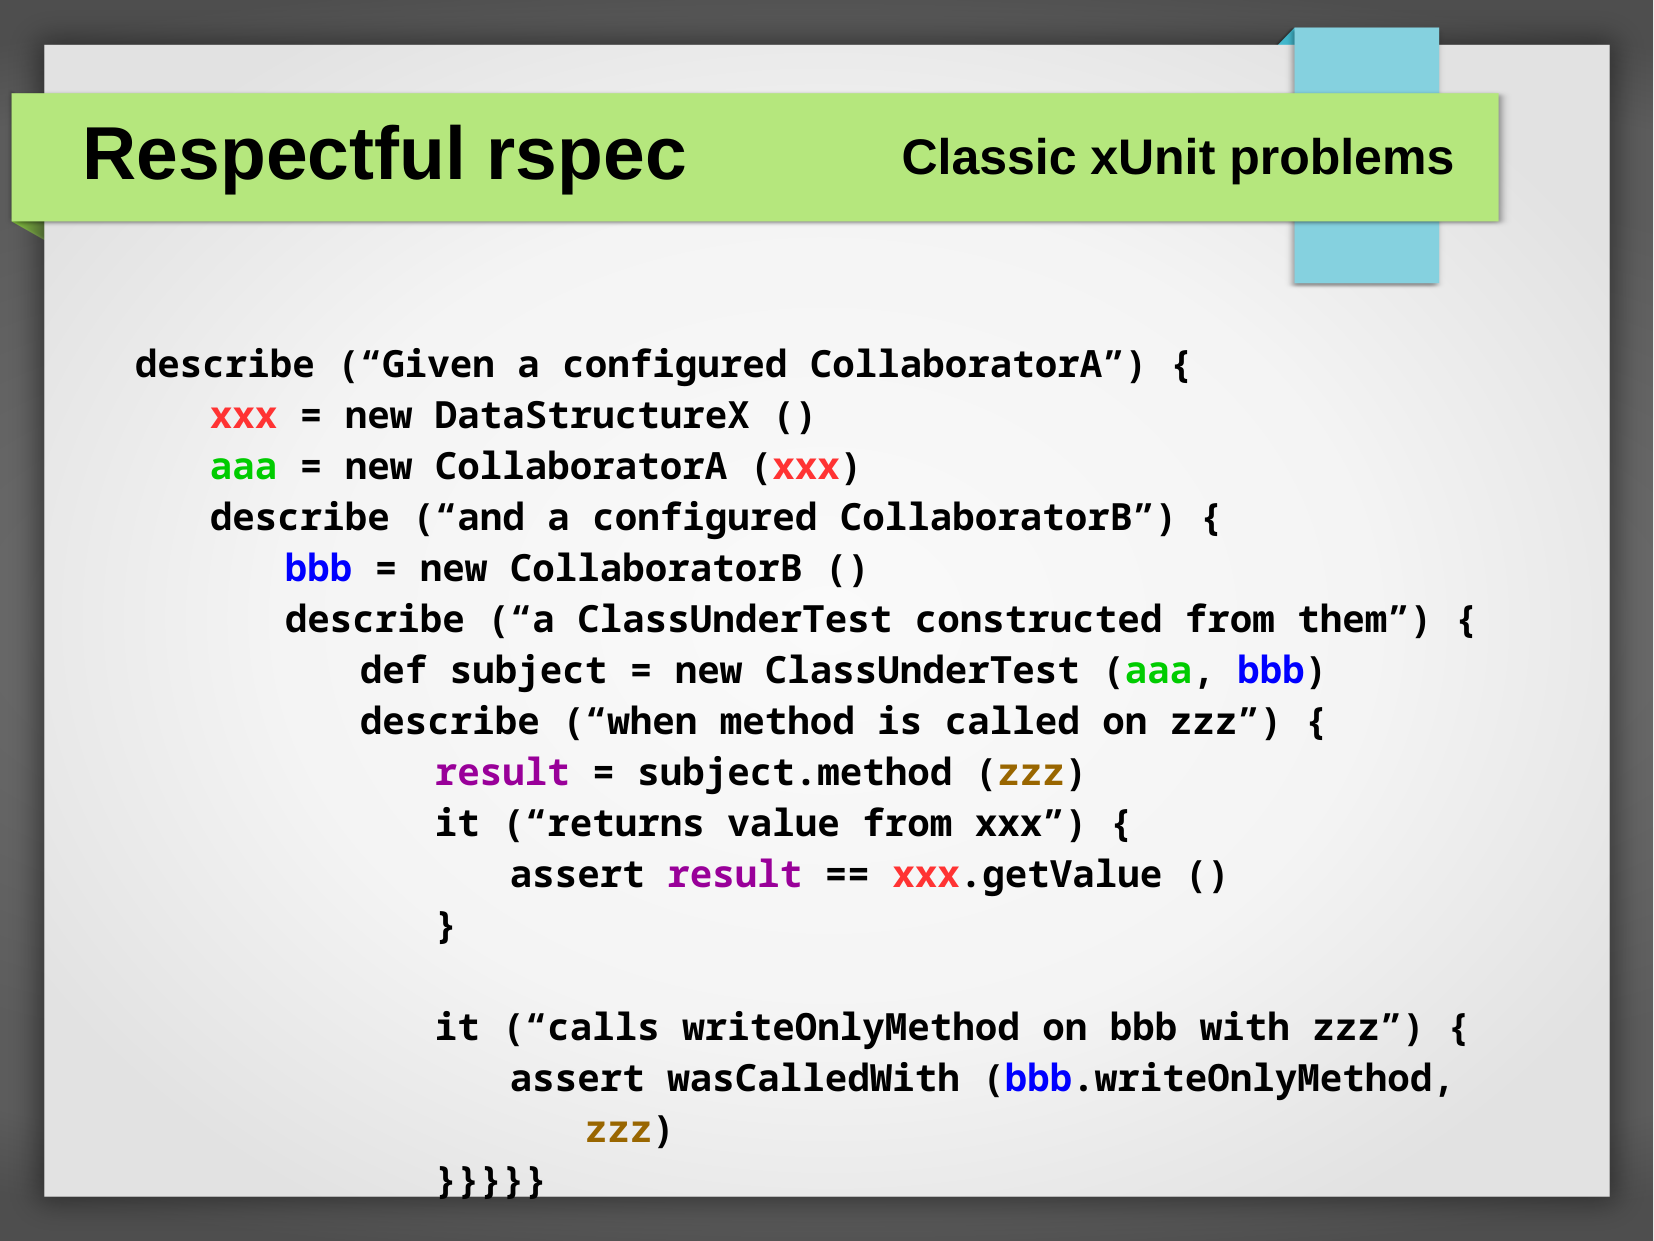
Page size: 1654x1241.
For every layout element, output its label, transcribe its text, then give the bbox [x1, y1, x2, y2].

text_box describe (“Given a configured CollaboratorA”) { xxx = new DataStructureX () aaa = new CollaboratorA (xxx) describe (“and a configured CollaboratorB”) { bbb = new CollaboratorB () describe (“a ClassUnderTest constructed from them”) { def subject = new ClassUnderTest (aaa, bbb) describe (“when method is called on zzz”) { result = subject.method (zzz) it (“returns value from xxx”) { assert result == xxx.getValue () } it (“calls writeOnlyMethod on bbb with zzz”) { assert wasCalledWith (bbb.writeOnlyMethod, zzz) }}}}} [119, 330, 1530, 1106]
title Classic xUnit problems [869, 97, 1455, 216]
title Respectful rspec [82, 94, 705, 213]
picture [0, 0, 1654, 1241]
